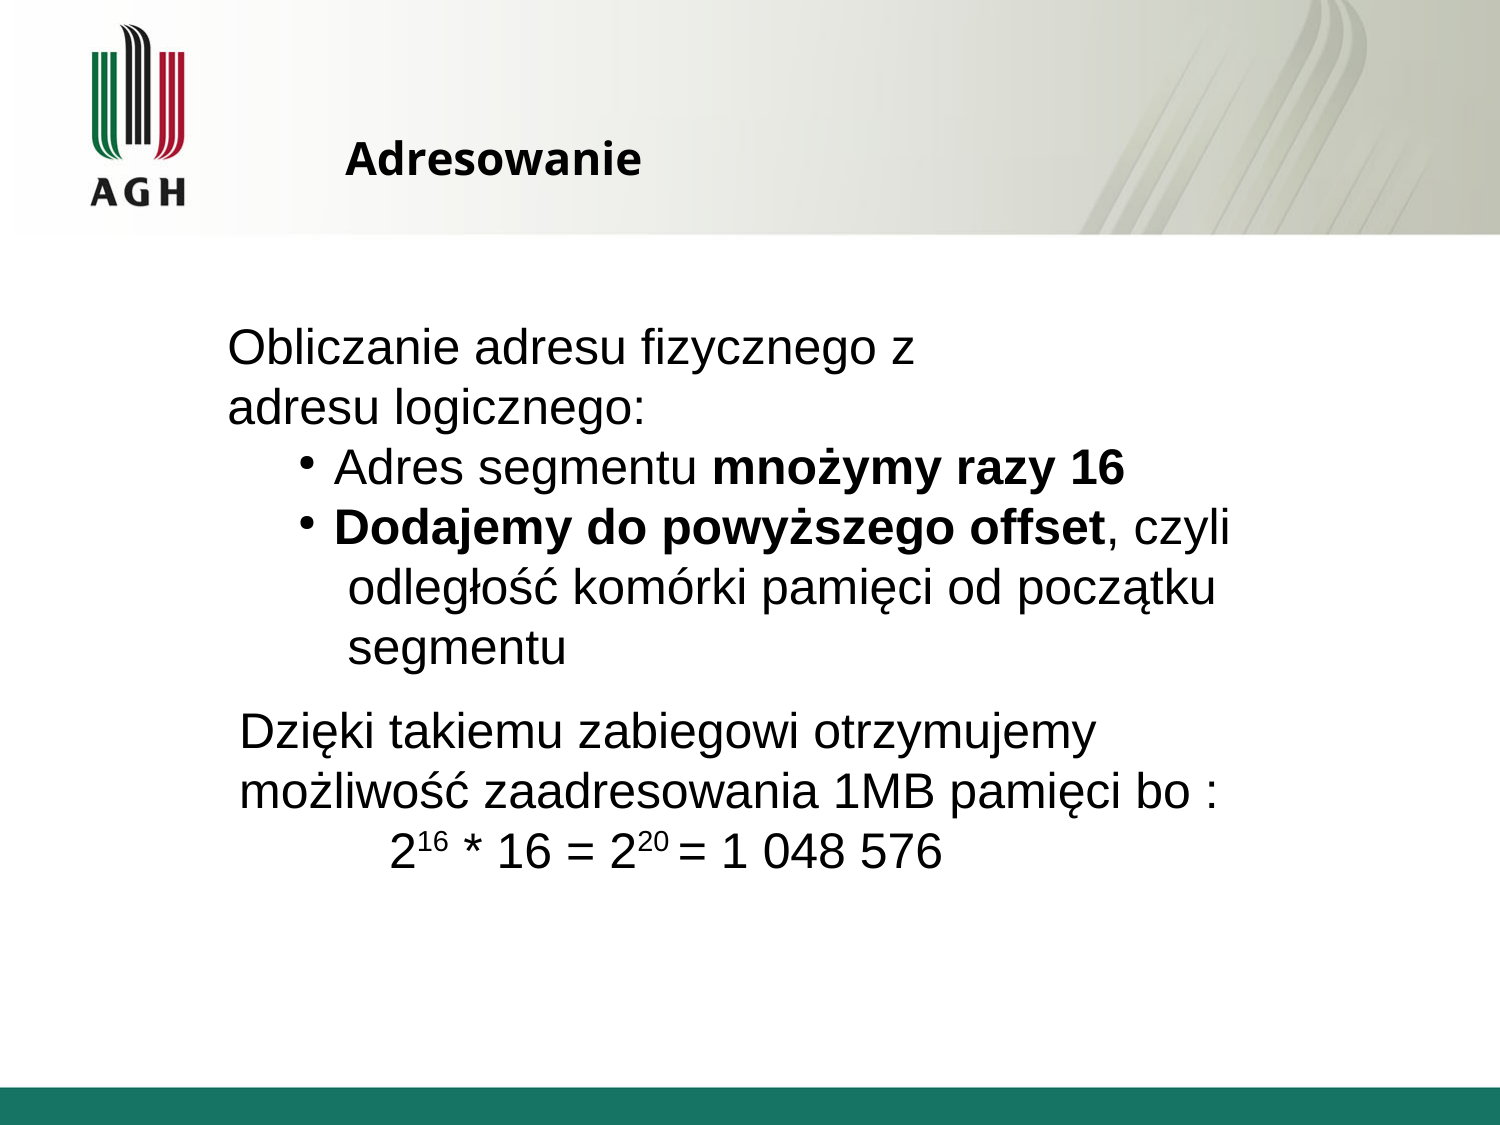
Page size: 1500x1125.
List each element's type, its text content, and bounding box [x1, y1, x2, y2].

text_box Obliczanie adresu fizycznego z adresu logicznego: Adres segmentu mnożymy razy 16 Dodajemy do powyższego offset, czyli odległość komórki pamięci od początku segmentu [212, 307, 1252, 682]
text_box Dzięki takiemu zabiegowi otrzymujemy możliwość zaadresowania 1MB pamięci bo : 216 * 16 = 220 = 1 048 576 [224, 691, 1241, 886]
picture [0, 0, 1500, 1125]
title Adresowanie [330, 94, 1312, 221]
